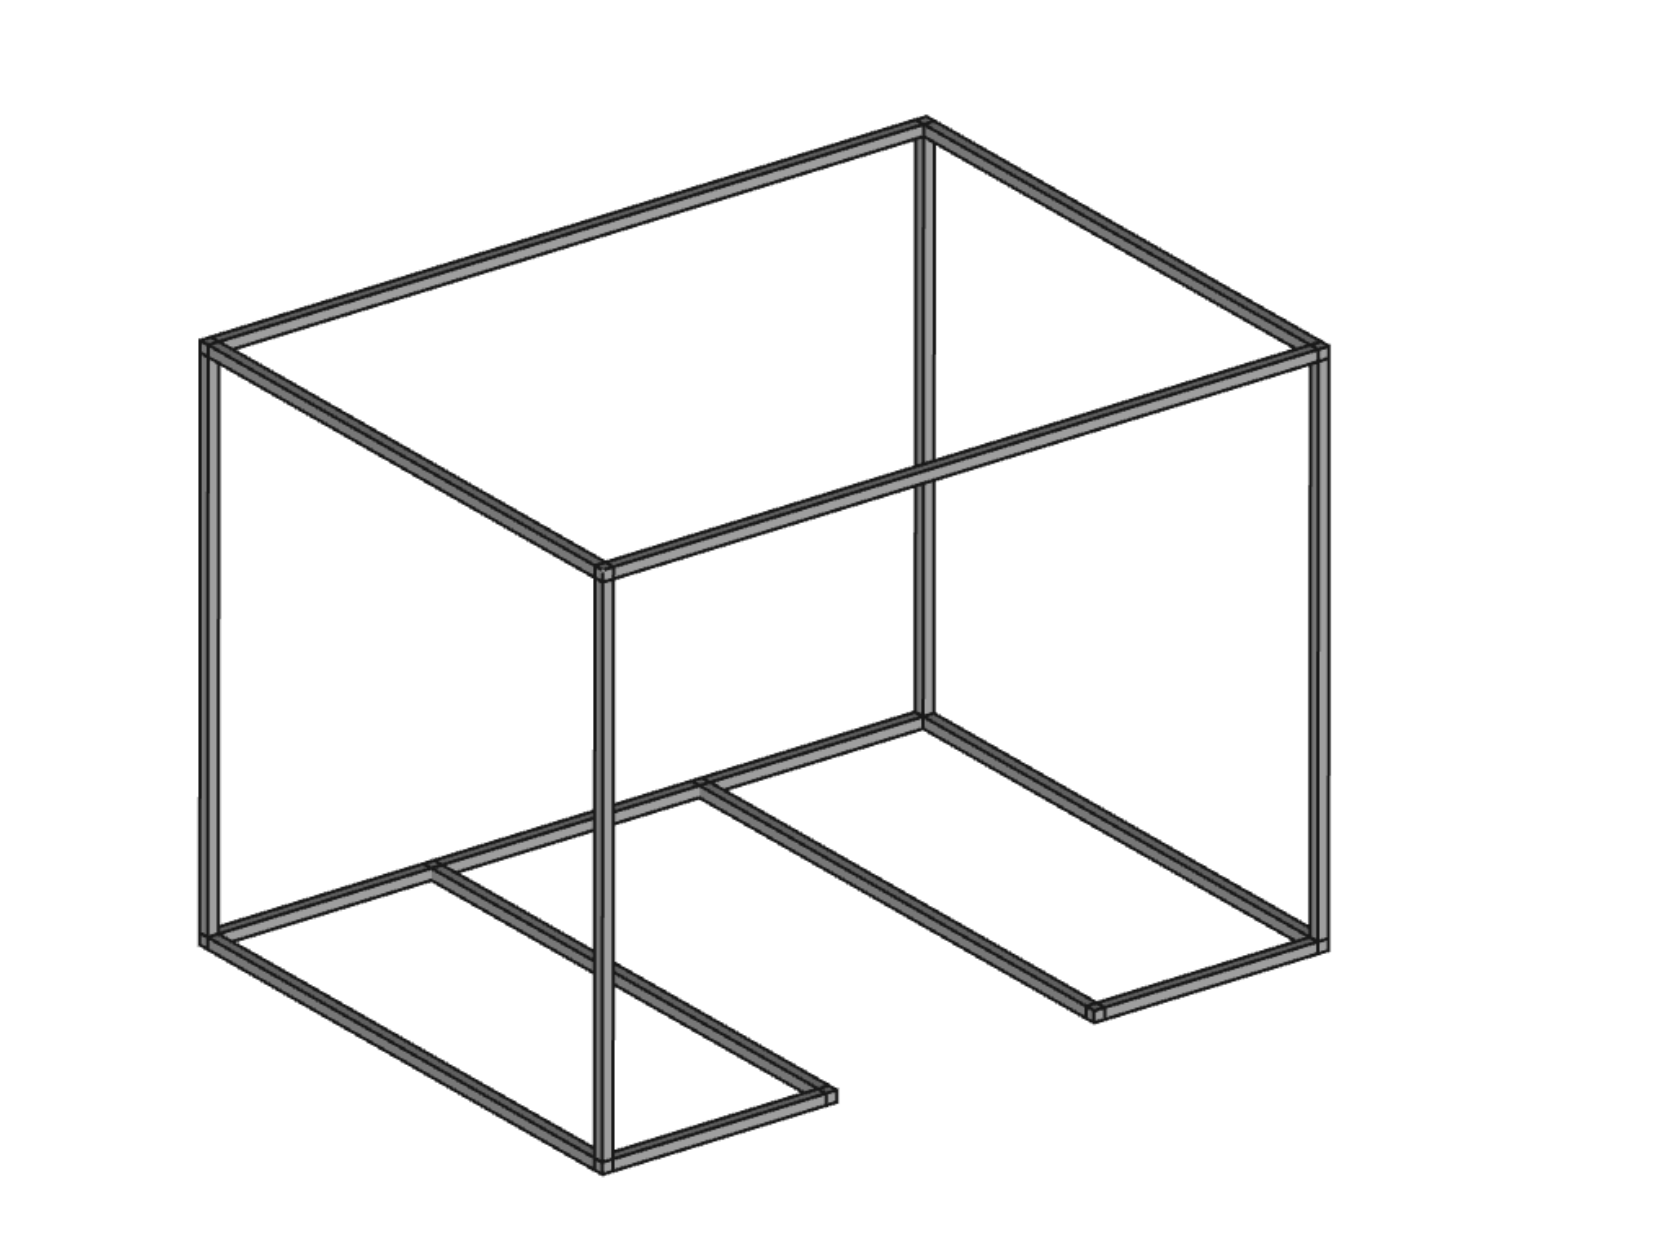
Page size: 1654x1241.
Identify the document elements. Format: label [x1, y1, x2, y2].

picture [140, 0, 1576, 1225]
